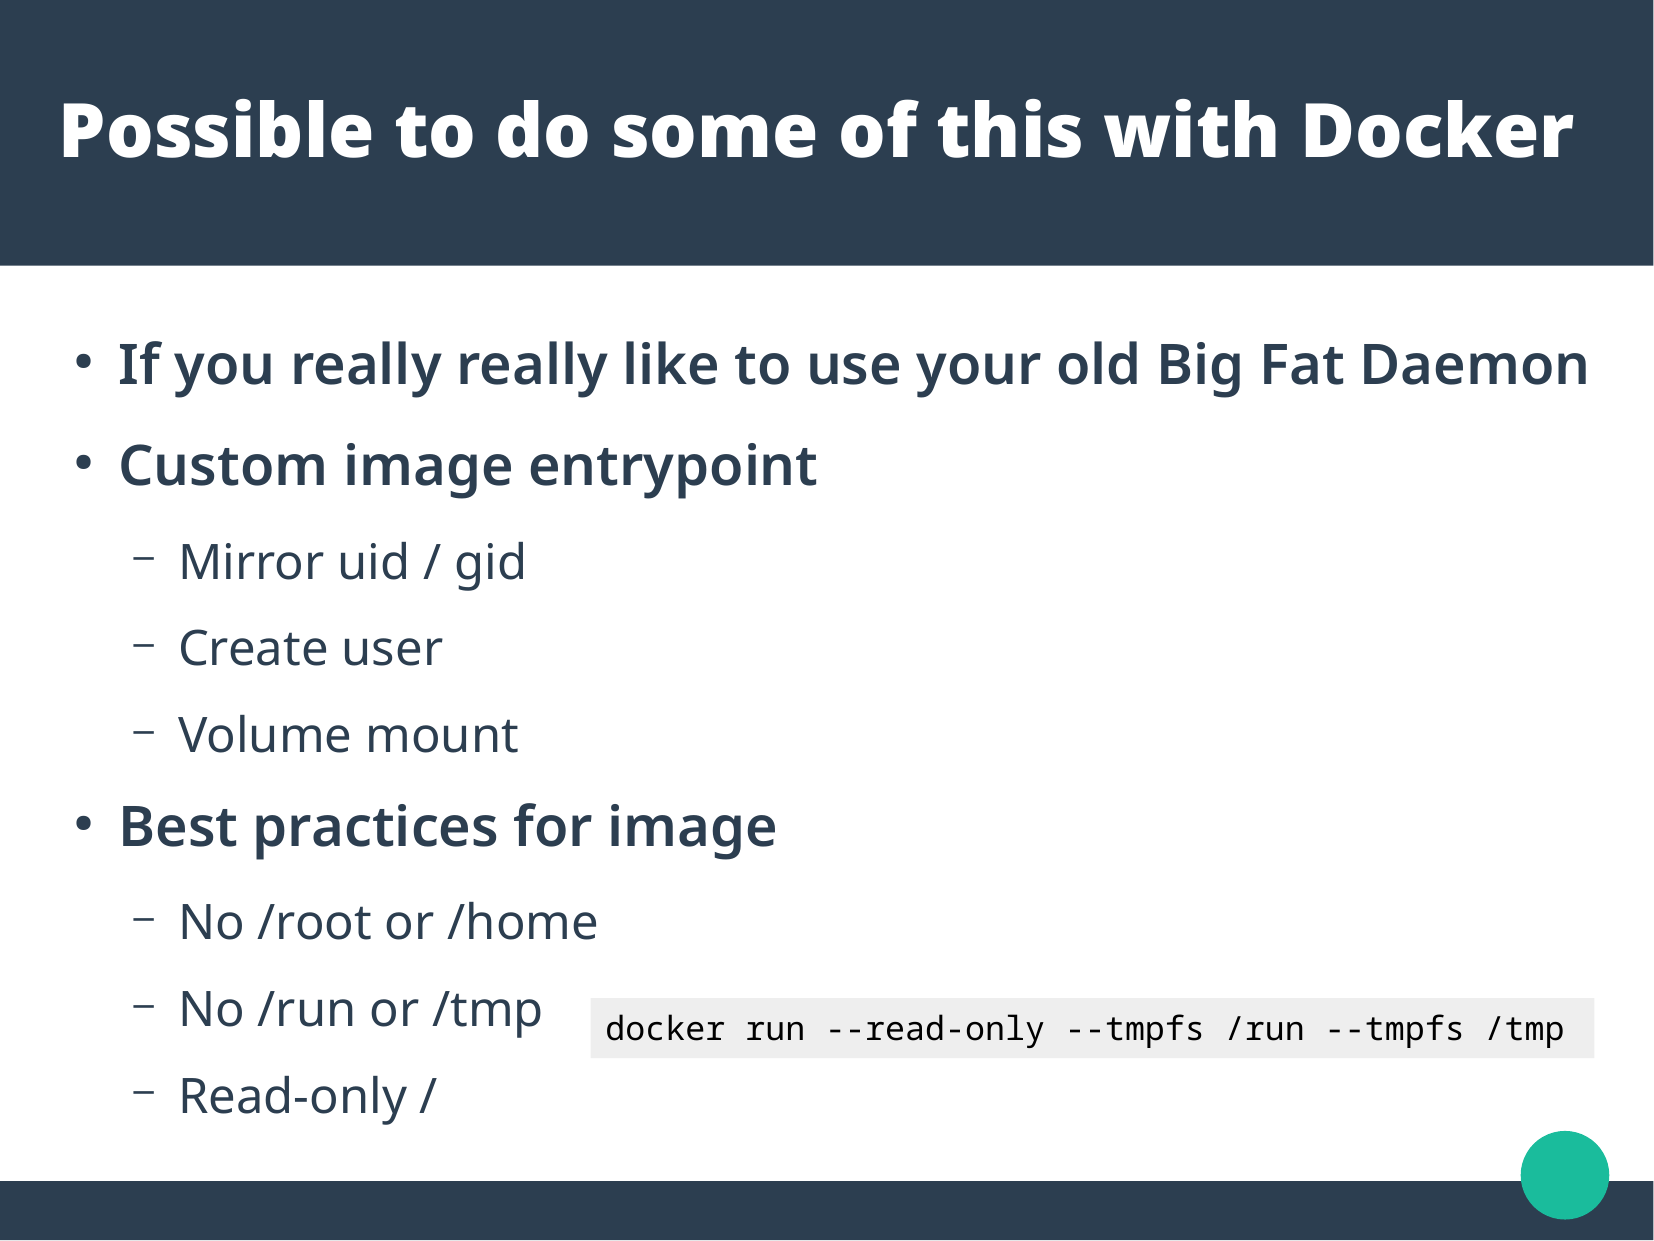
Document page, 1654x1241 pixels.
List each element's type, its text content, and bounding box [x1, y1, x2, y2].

title Possible to do some of this with Docker [59, 49, 1595, 207]
list If you really really like to use your old Big Fat Daemon Custom image entrypoint Mirror uid / gid Create user Volume mount Best practices for image No /root or /home No /run or /tmp Read-only / [59, 324, 1595, 1152]
text_box docker run --read-only --tmpfs /run --tmpfs /tmp [590, 998, 1595, 1058]
